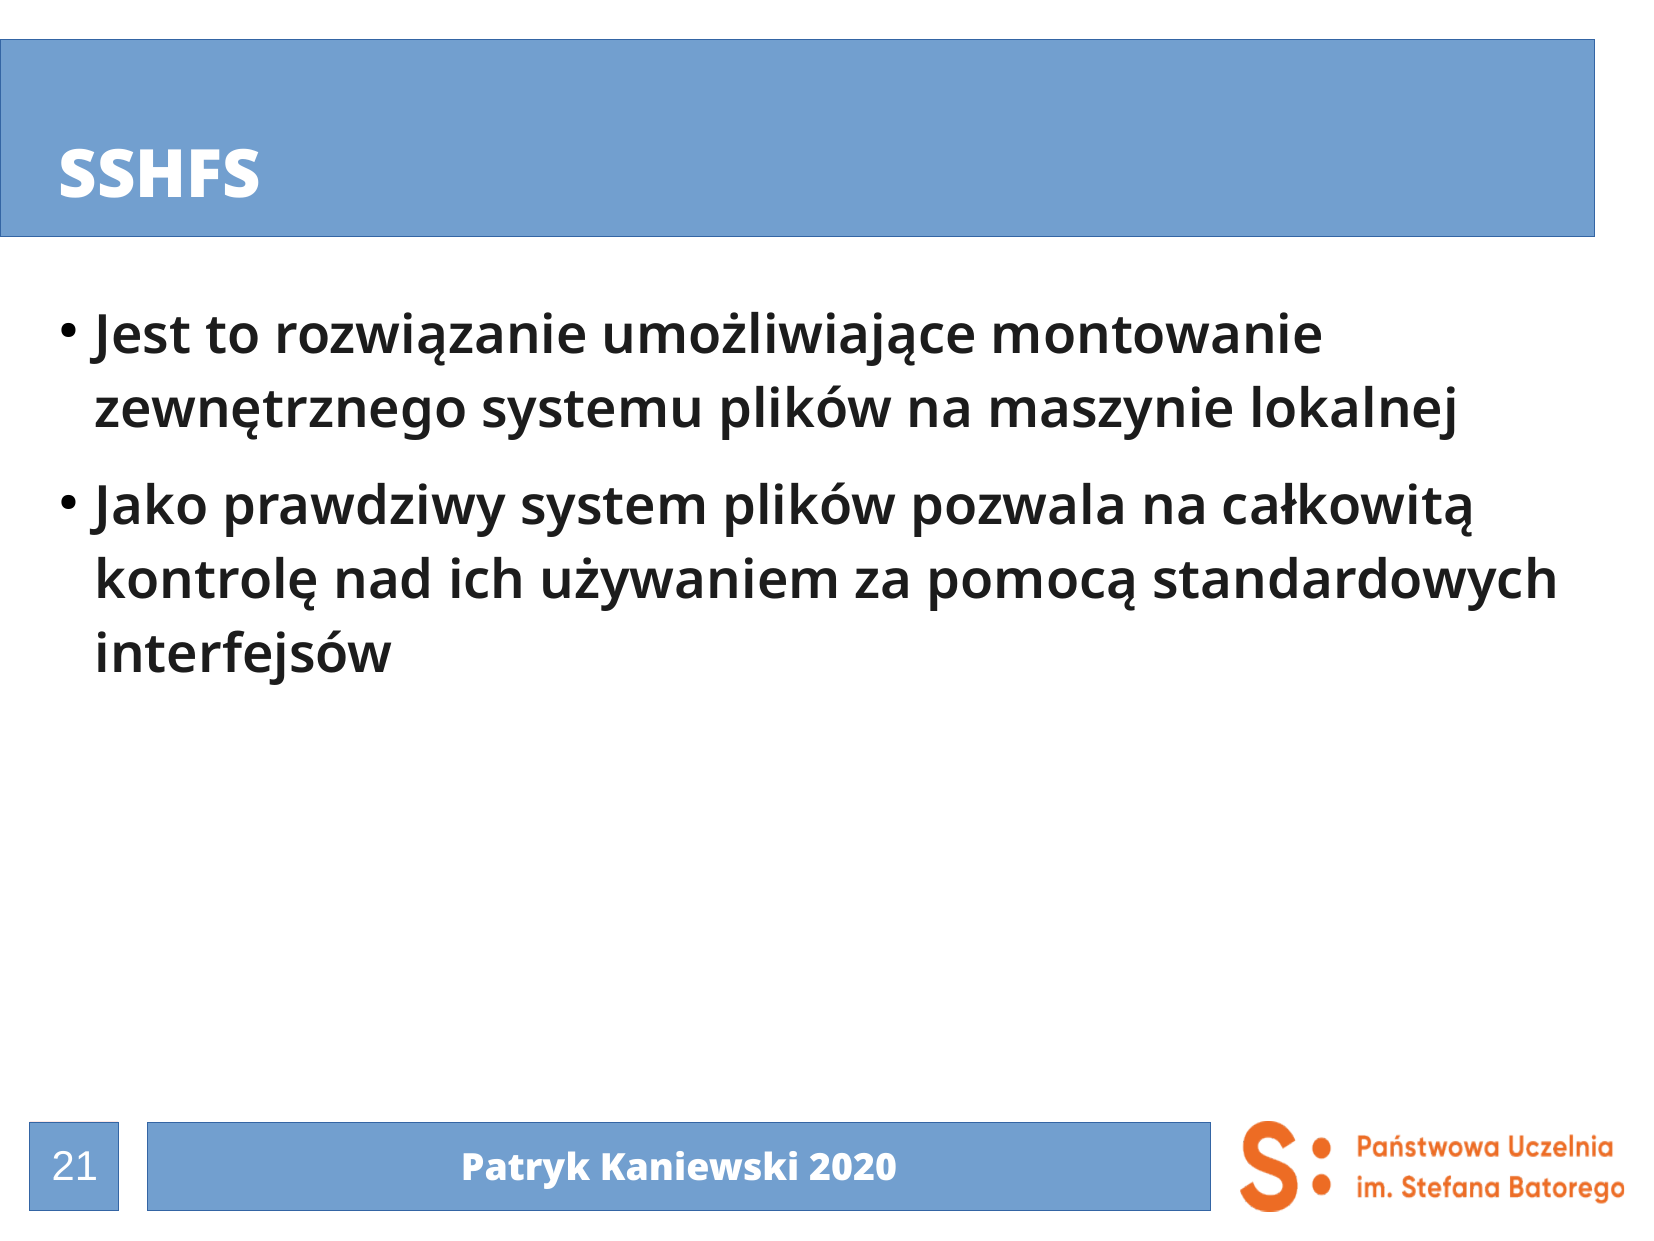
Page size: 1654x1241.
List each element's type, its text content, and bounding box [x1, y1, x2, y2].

list Jest to rozwiązanie umożliwiające montowanie zewnętrznego systemu plików na maszynie lokalnej Jako prawdziwy system plików pozwala na całkowitą kontrolę nad ich używaniem za pomocą standardowych interfejsów [59, 295, 1565, 1015]
picture [1240, 1121, 1625, 1212]
title SSHFS [59, 59, 1595, 217]
